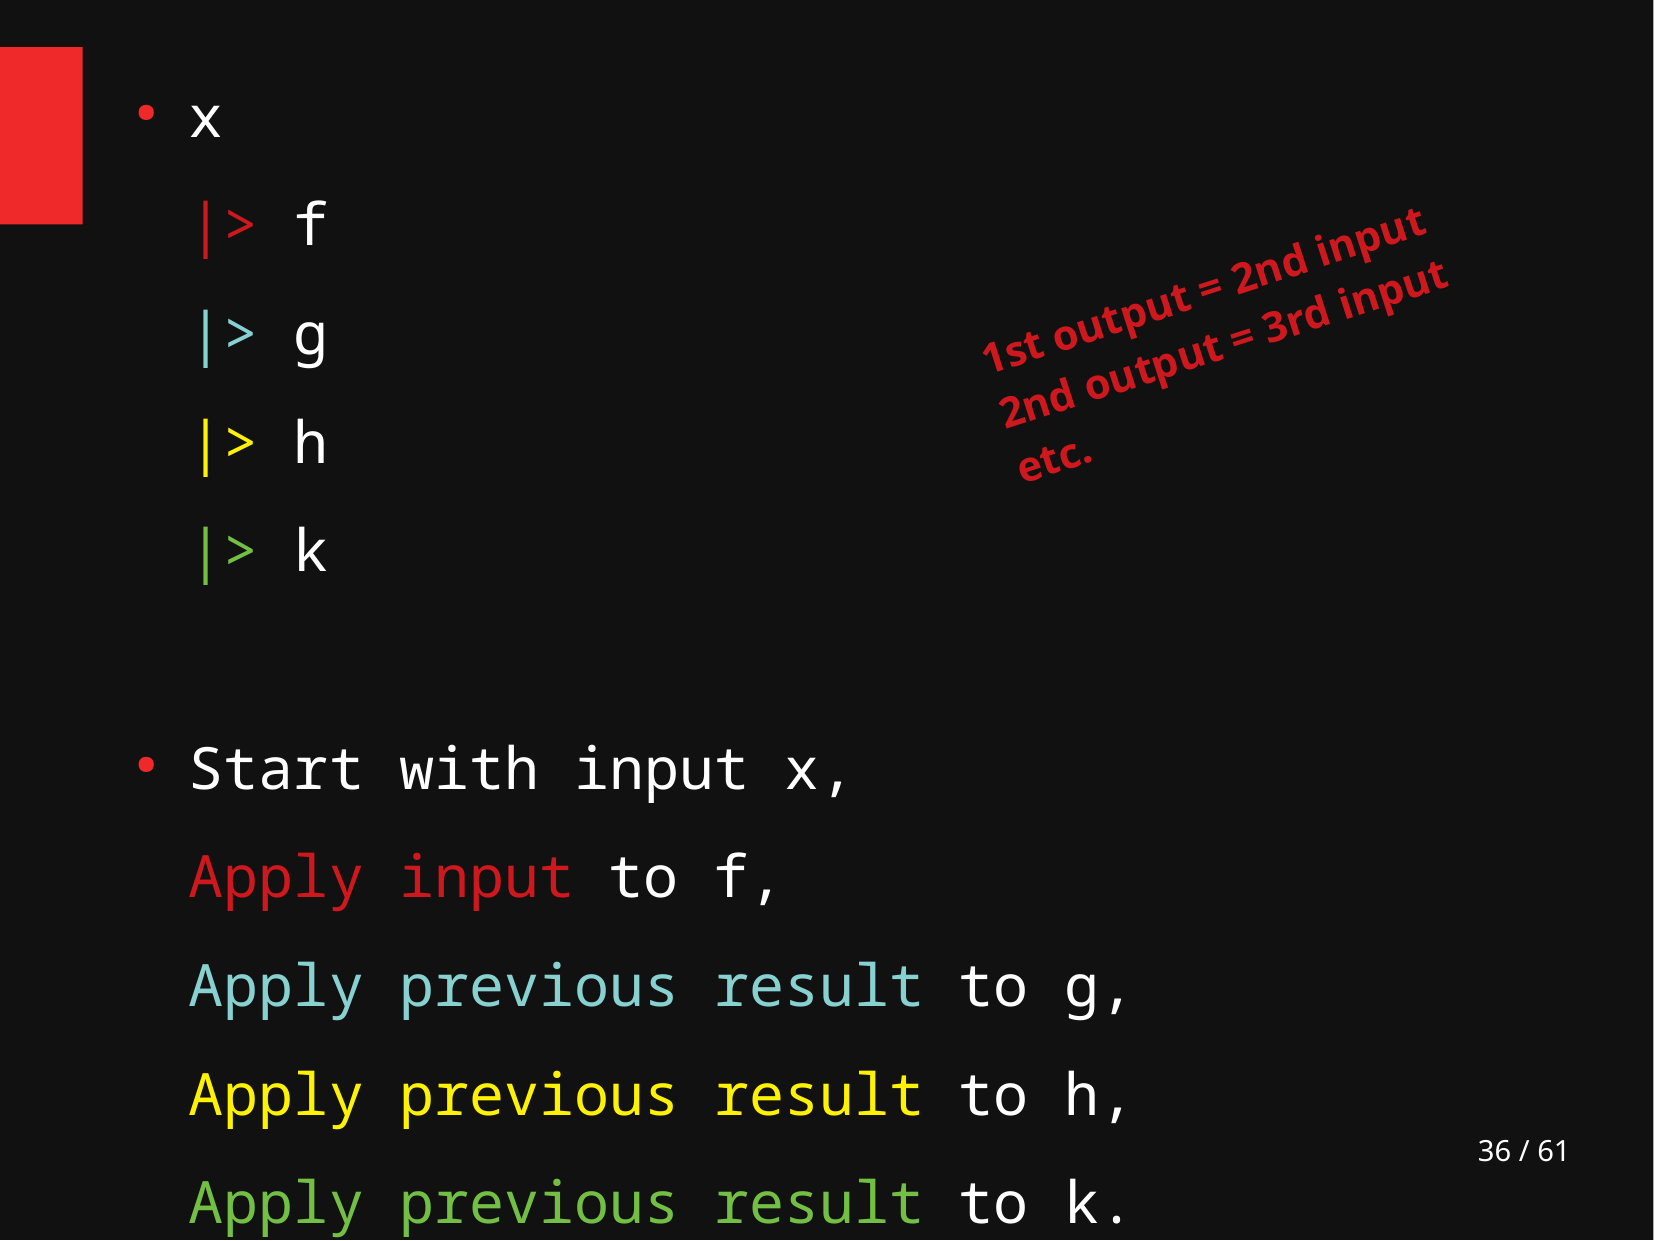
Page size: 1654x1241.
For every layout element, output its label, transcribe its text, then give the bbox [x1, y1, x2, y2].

list x |> f |> g |> h |> k Start with input x, Apply input to f, Apply previous result to g, Apply previous result to h, Apply previous result to k. [118, 75, 1536, 1074]
text_box 1st output = 2nd input 2nd output = 3rd input etc. [957, 171, 1515, 537]
